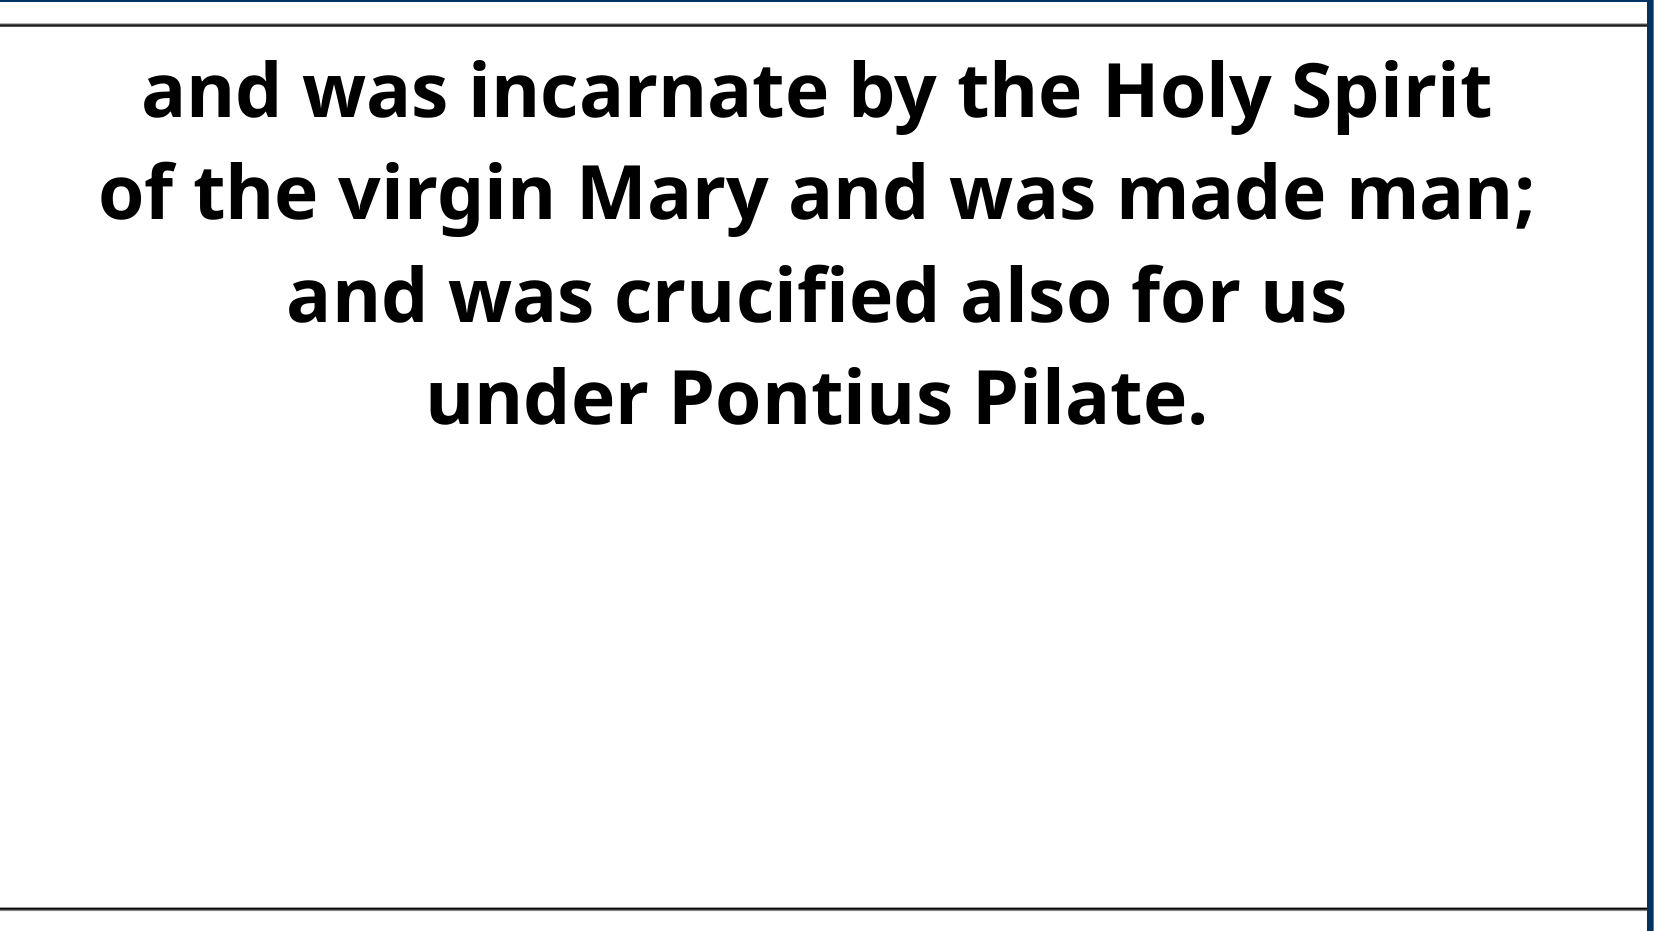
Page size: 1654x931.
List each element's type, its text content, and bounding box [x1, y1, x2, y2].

picture [0, 0, 1654, 931]
text_box and was incarnate by the Holy Spirit of the virgin Mary and was made man; and was crucified also for us under Pontius Pilate. [45, 30, 1591, 445]
